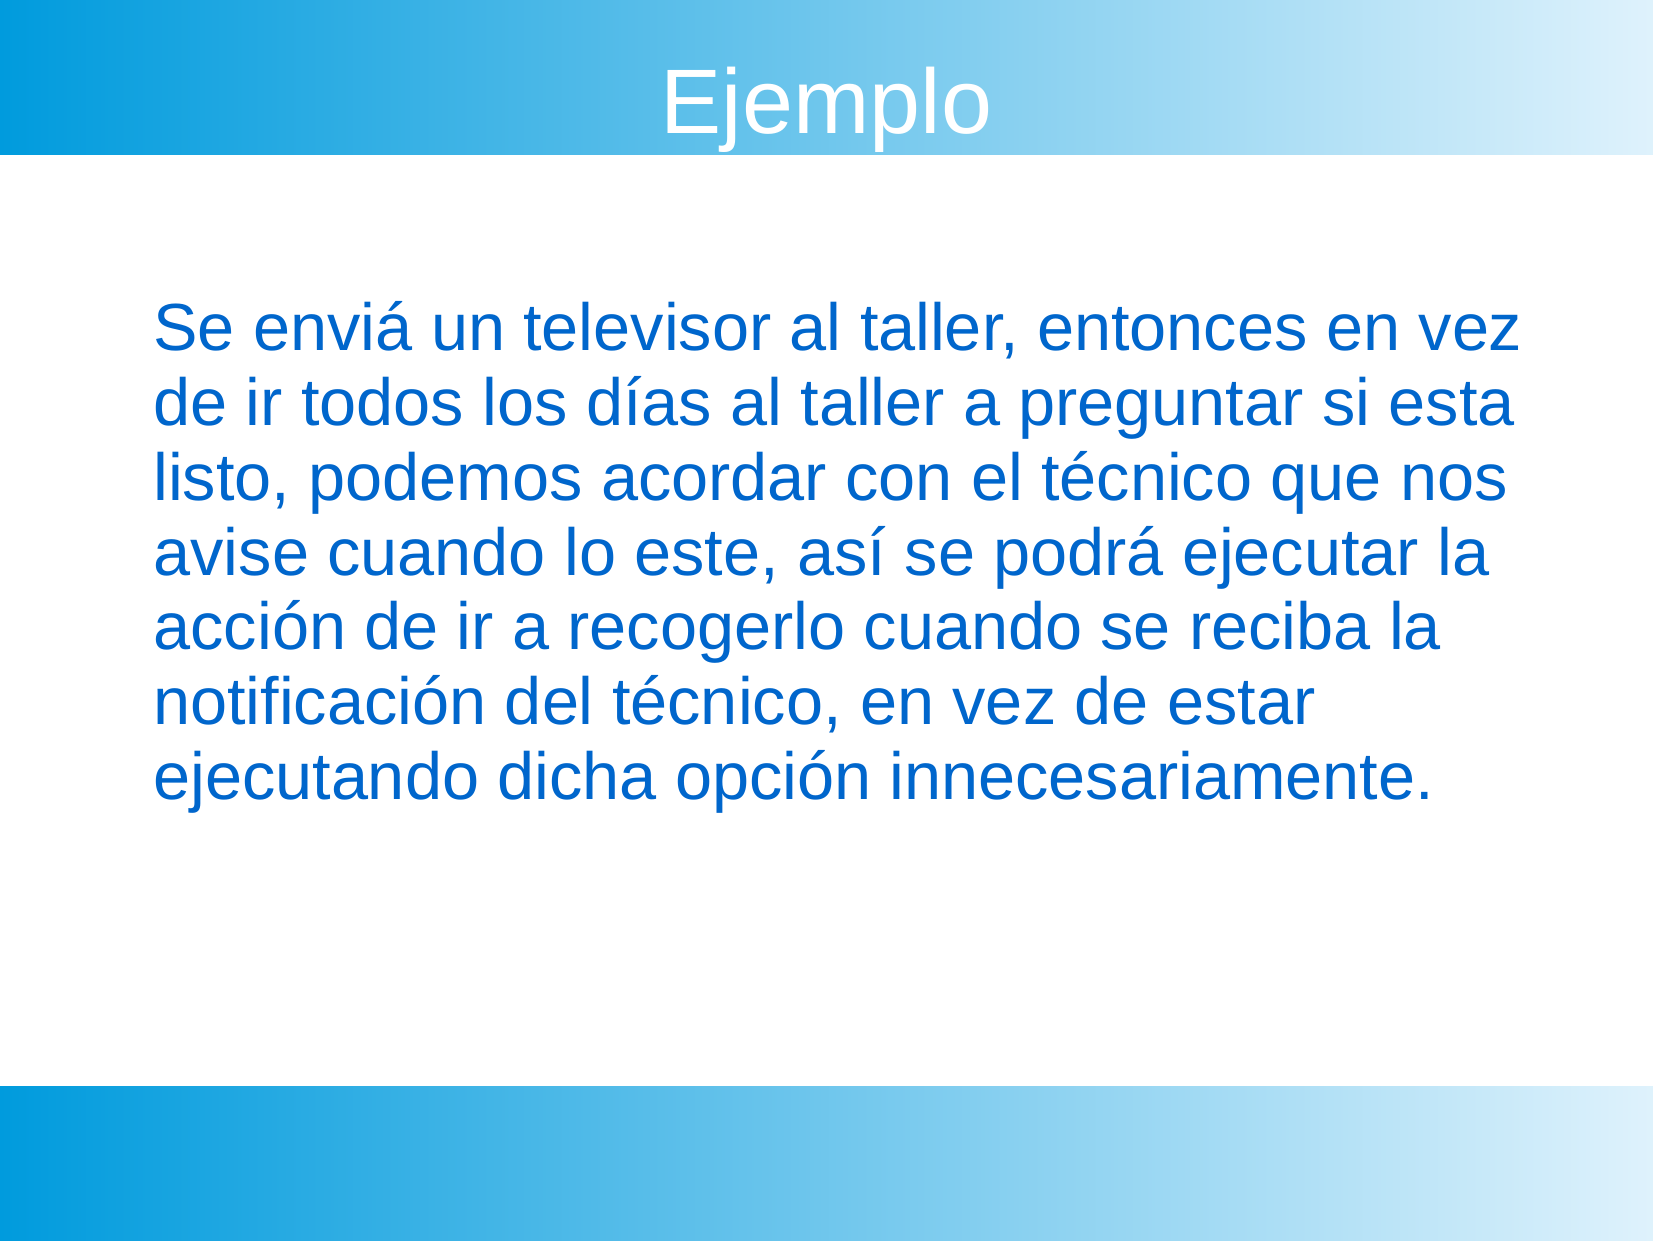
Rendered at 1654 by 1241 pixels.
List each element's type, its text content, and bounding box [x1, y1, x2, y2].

list Se enviá un televisor al taller, entonces en vez de ir todos los días al taller a preguntar si esta listo, podemos acordar con el técnico que nos avise cuando lo este, así se podrá ejecutar la acción de ir a recogerlo cuando se reciba la notificación del técnico, en vez de estar ejecutando dicha opción innecesariamente. [82, 290, 1571, 1010]
title Ejemplo [82, 49, 1571, 155]
